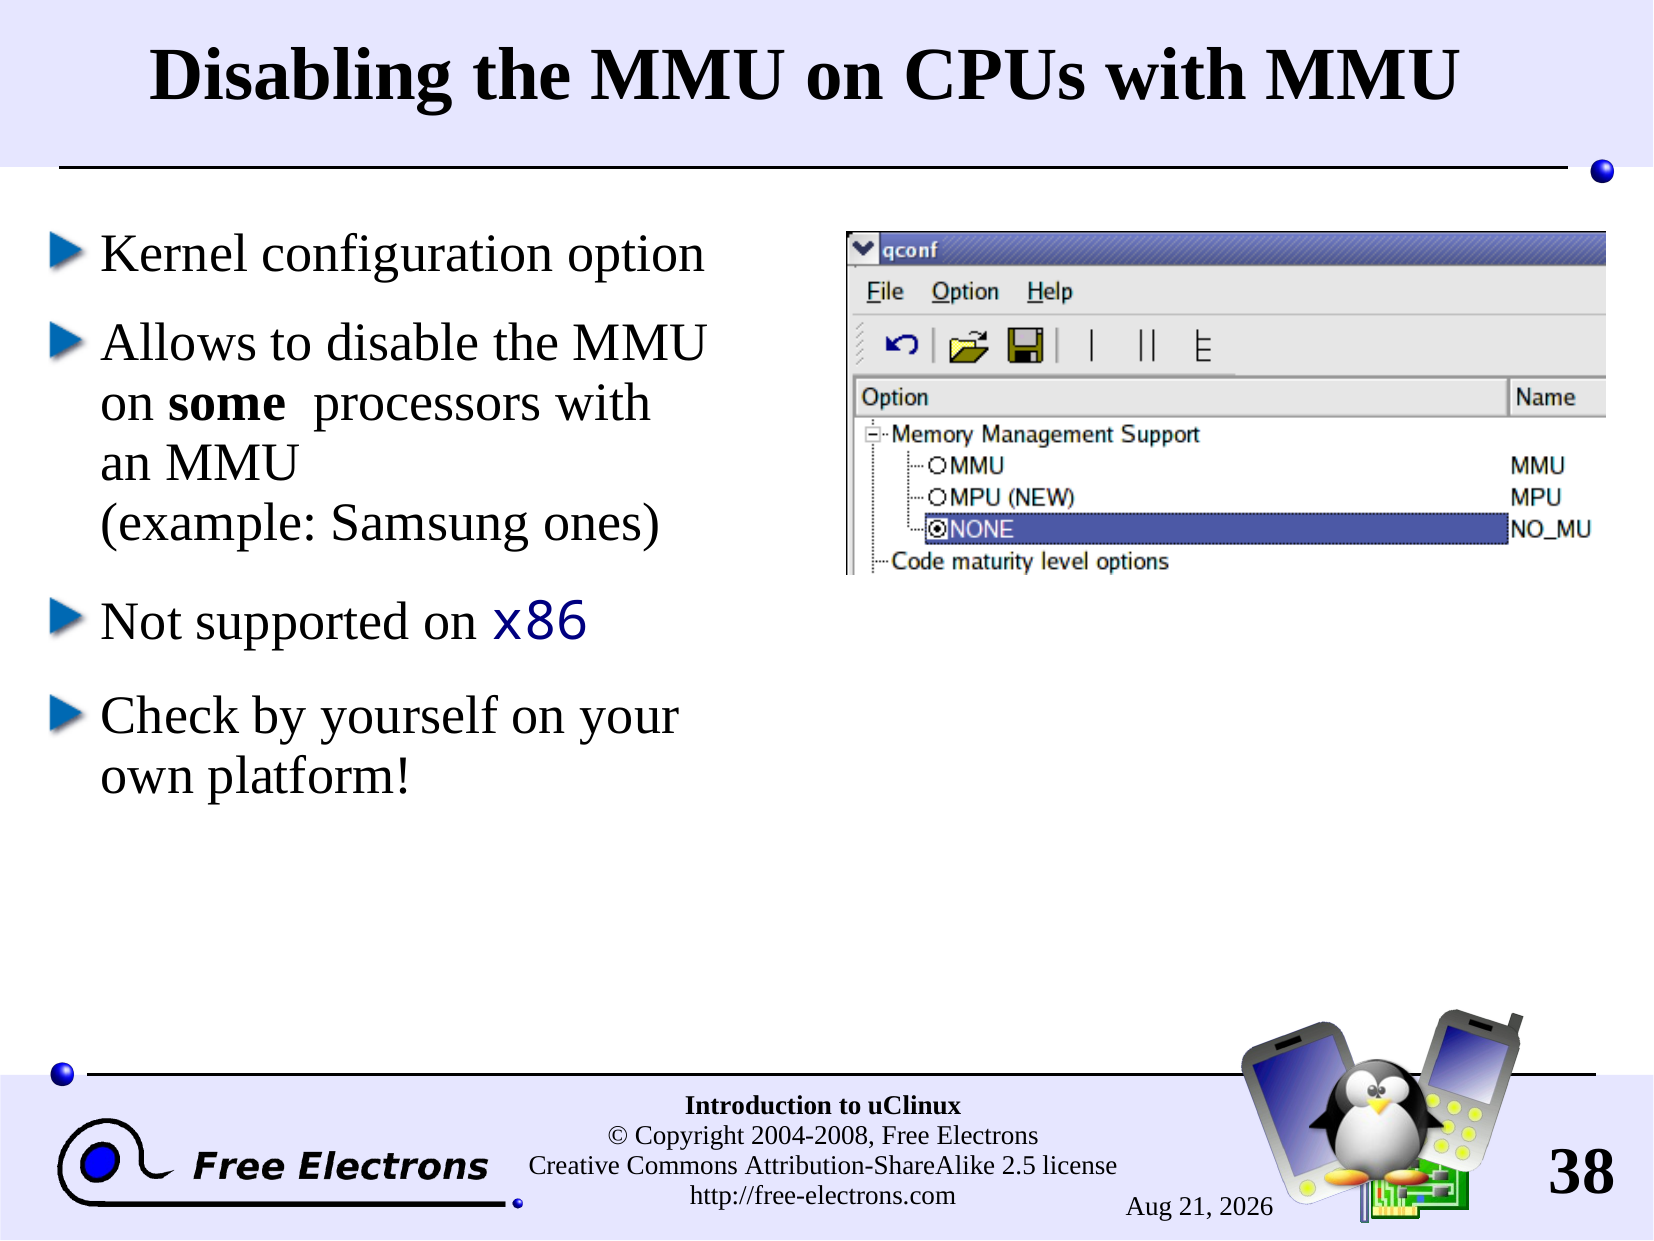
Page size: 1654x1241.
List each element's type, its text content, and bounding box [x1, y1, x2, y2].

picture [1225, 1000, 1538, 1241]
picture [846, 231, 1606, 575]
list Kernel configuration option Allows to disable the MMU on some processors with an MMU (example: Samsung ones) Not supported on x86 Check by yourself on your own platform! [29, 222, 1497, 1043]
title Disabling the MMU on CPUs with MMU [60, 25, 1551, 124]
picture [50, 1107, 527, 1216]
